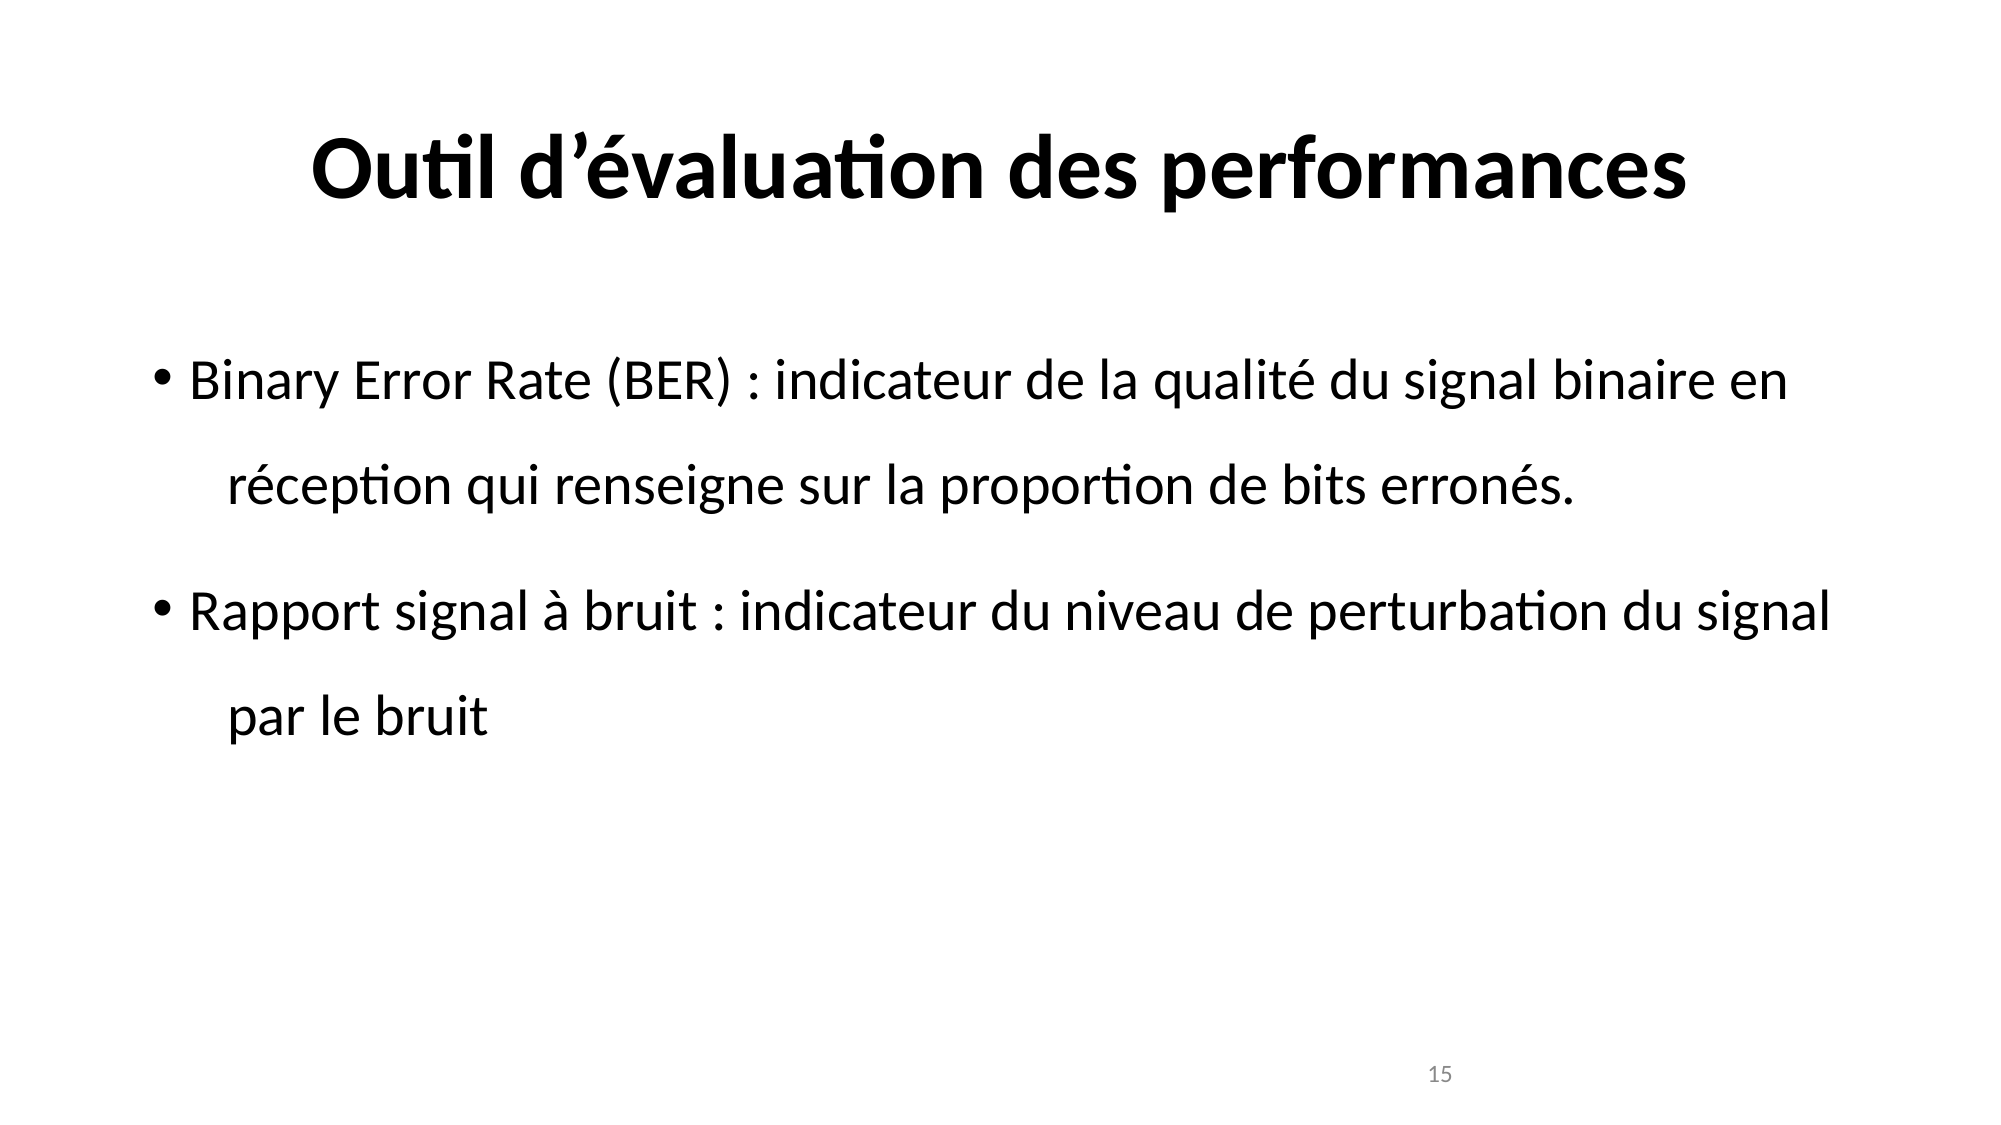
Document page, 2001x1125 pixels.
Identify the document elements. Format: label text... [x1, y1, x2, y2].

list Binary Error Rate (BER) : indicateur de la qualité du signal binaire en réception qui renseigne sur la proportion de bits erronés. Rapport signal à bruit : indicateur du niveau de perturbation du signal par le bruit [137, 299, 1863, 1014]
title Outil d’évaluation des performances [137, 59, 1863, 278]
text_box [1412, 1042, 1863, 1103]
